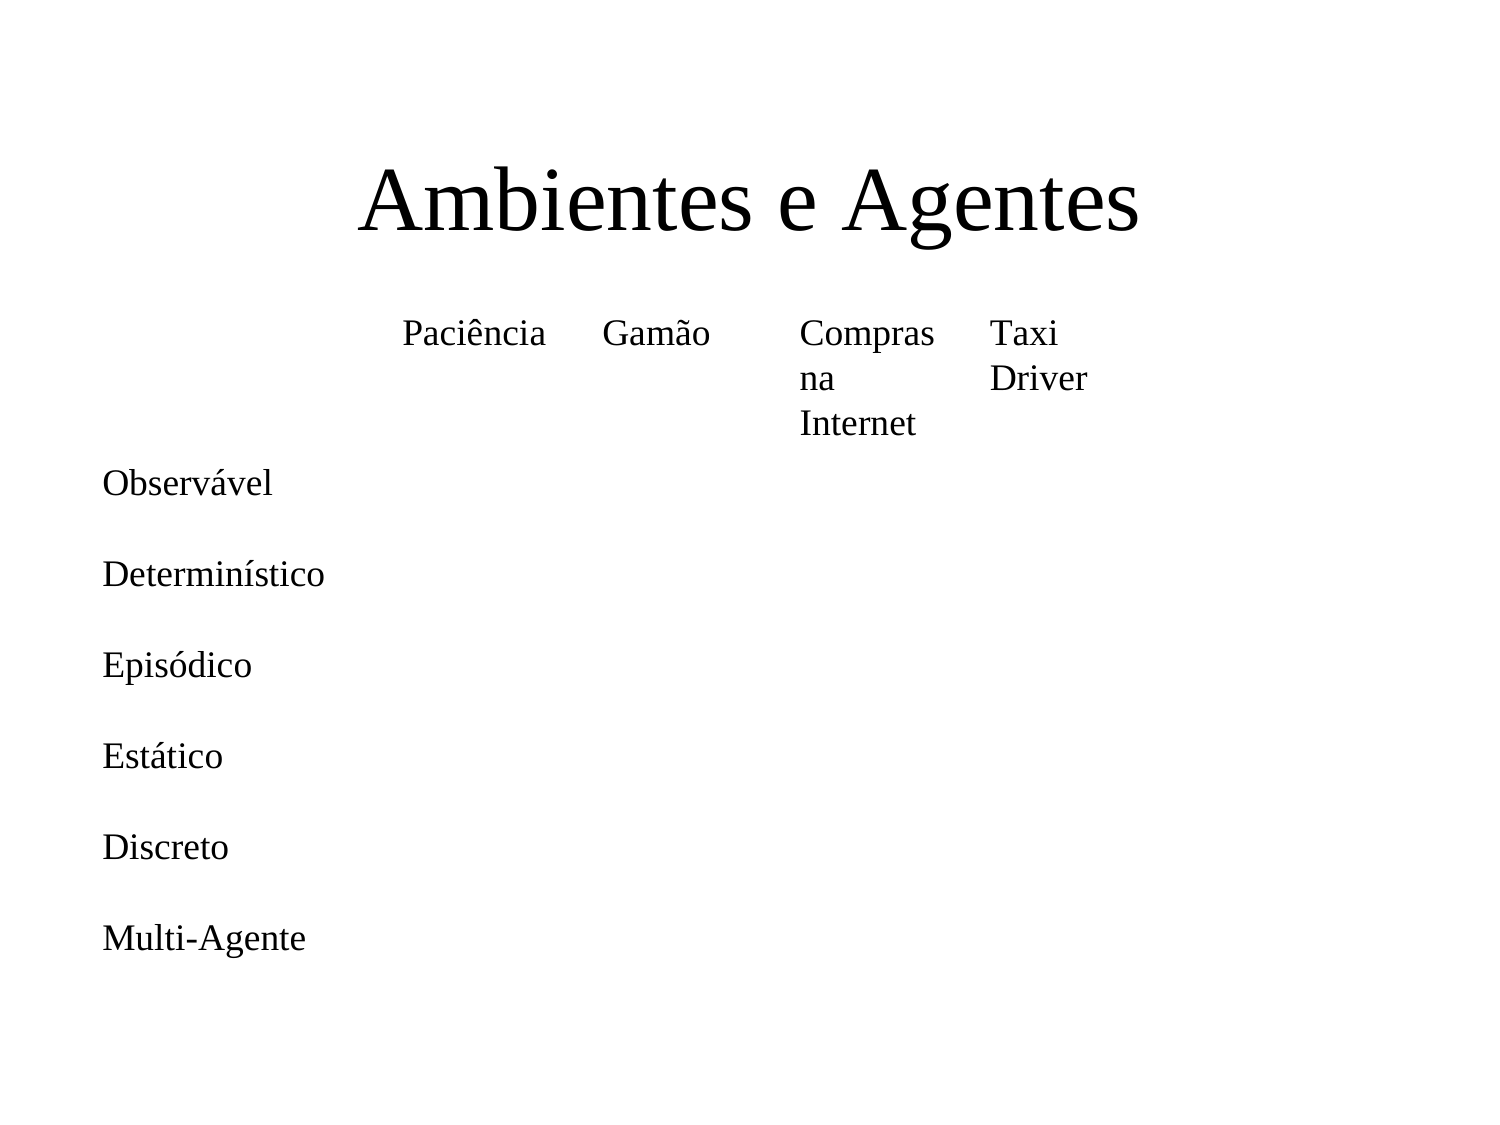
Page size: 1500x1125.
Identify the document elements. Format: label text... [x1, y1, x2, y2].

table_cell [975, 450, 1175, 541]
table_cell [587, 541, 785, 632]
table_cell Multi-Agente [88, 905, 388, 996]
table_cell [388, 541, 587, 632]
table_header Paciência [388, 300, 587, 450]
table_cell [785, 450, 975, 541]
table_cell [785, 541, 975, 632]
table_cell [587, 905, 785, 996]
table_cell [587, 632, 785, 723]
table_cell [587, 723, 785, 814]
table_cell [388, 450, 587, 541]
table_cell [388, 814, 587, 905]
title Ambientes e Agentes [112, 99, 1388, 288]
table_header [88, 300, 388, 450]
table_cell [975, 723, 1175, 814]
table_cell Discreto [88, 814, 388, 905]
table_cell [975, 905, 1175, 996]
table_cell Observável [88, 450, 388, 541]
table_cell [785, 632, 975, 723]
table_header Taxi Driver [975, 300, 1175, 450]
table_cell Episódico [88, 632, 388, 723]
table_header Gamão [587, 300, 785, 450]
table_cell [785, 814, 975, 905]
table_cell [785, 723, 975, 814]
table_cell Estático [88, 723, 388, 814]
table_cell [388, 723, 587, 814]
table_cell [975, 632, 1175, 723]
table_header Compras na Internet [785, 300, 975, 450]
table_cell Determinístico [88, 541, 388, 632]
table_cell [785, 905, 975, 996]
table_cell [975, 814, 1175, 905]
table_cell [587, 814, 785, 905]
table_cell [388, 905, 587, 996]
table_cell [975, 541, 1175, 632]
table_cell [587, 450, 785, 541]
table_cell [388, 632, 587, 723]
